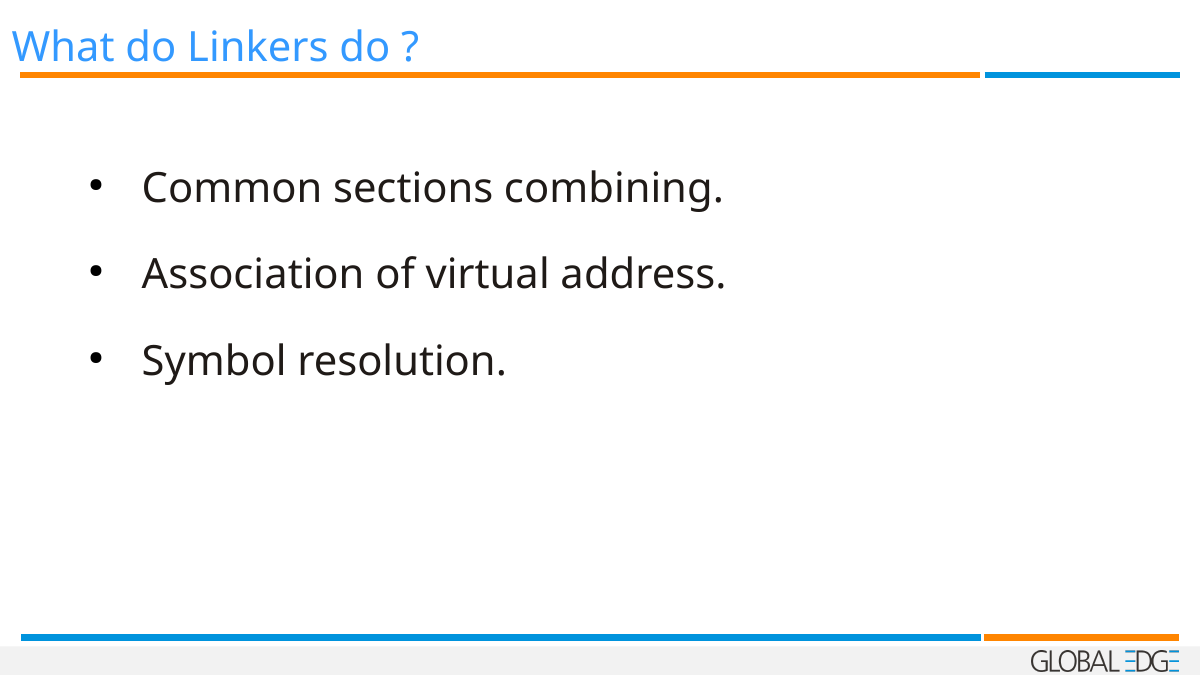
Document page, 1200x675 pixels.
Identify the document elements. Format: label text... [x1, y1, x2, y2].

picture [1031, 650, 1179, 672]
list Common sections combining. Association of virtual address. Symbol resolution. [70, 82, 1134, 623]
title What do Linkers do ? [11, 18, 1087, 71]
